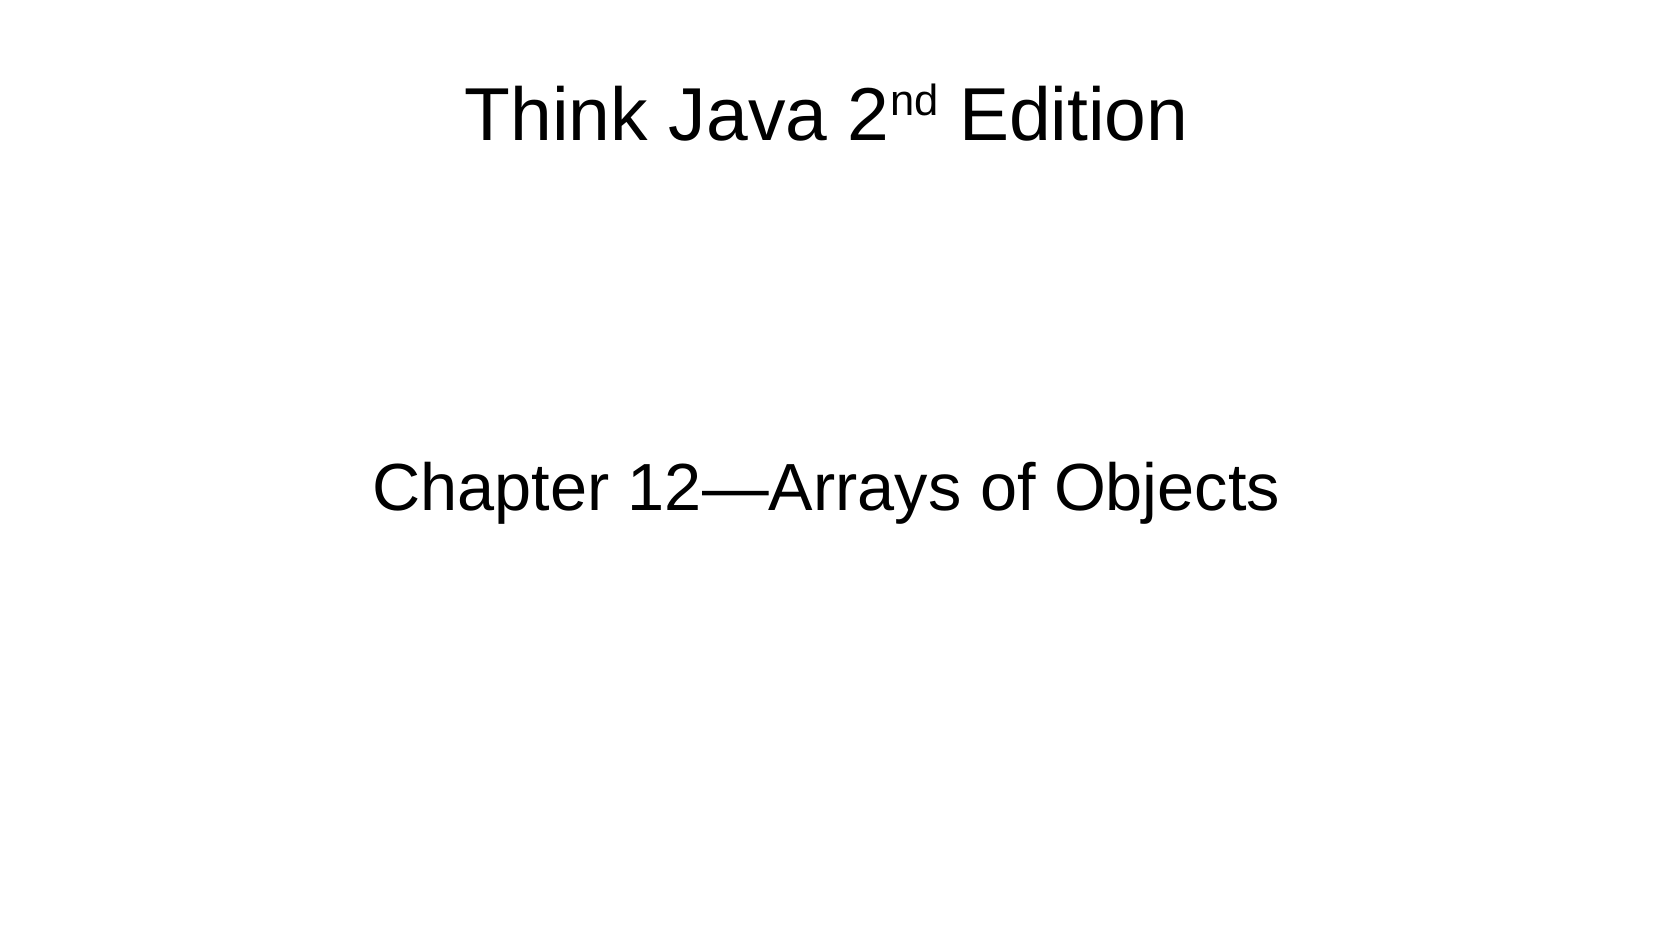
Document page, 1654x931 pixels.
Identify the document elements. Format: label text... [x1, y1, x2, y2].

subtitle Chapter 12—Arrays of Objects [82, 217, 1571, 758]
title Think Java 2nd Edition [82, 37, 1571, 193]
